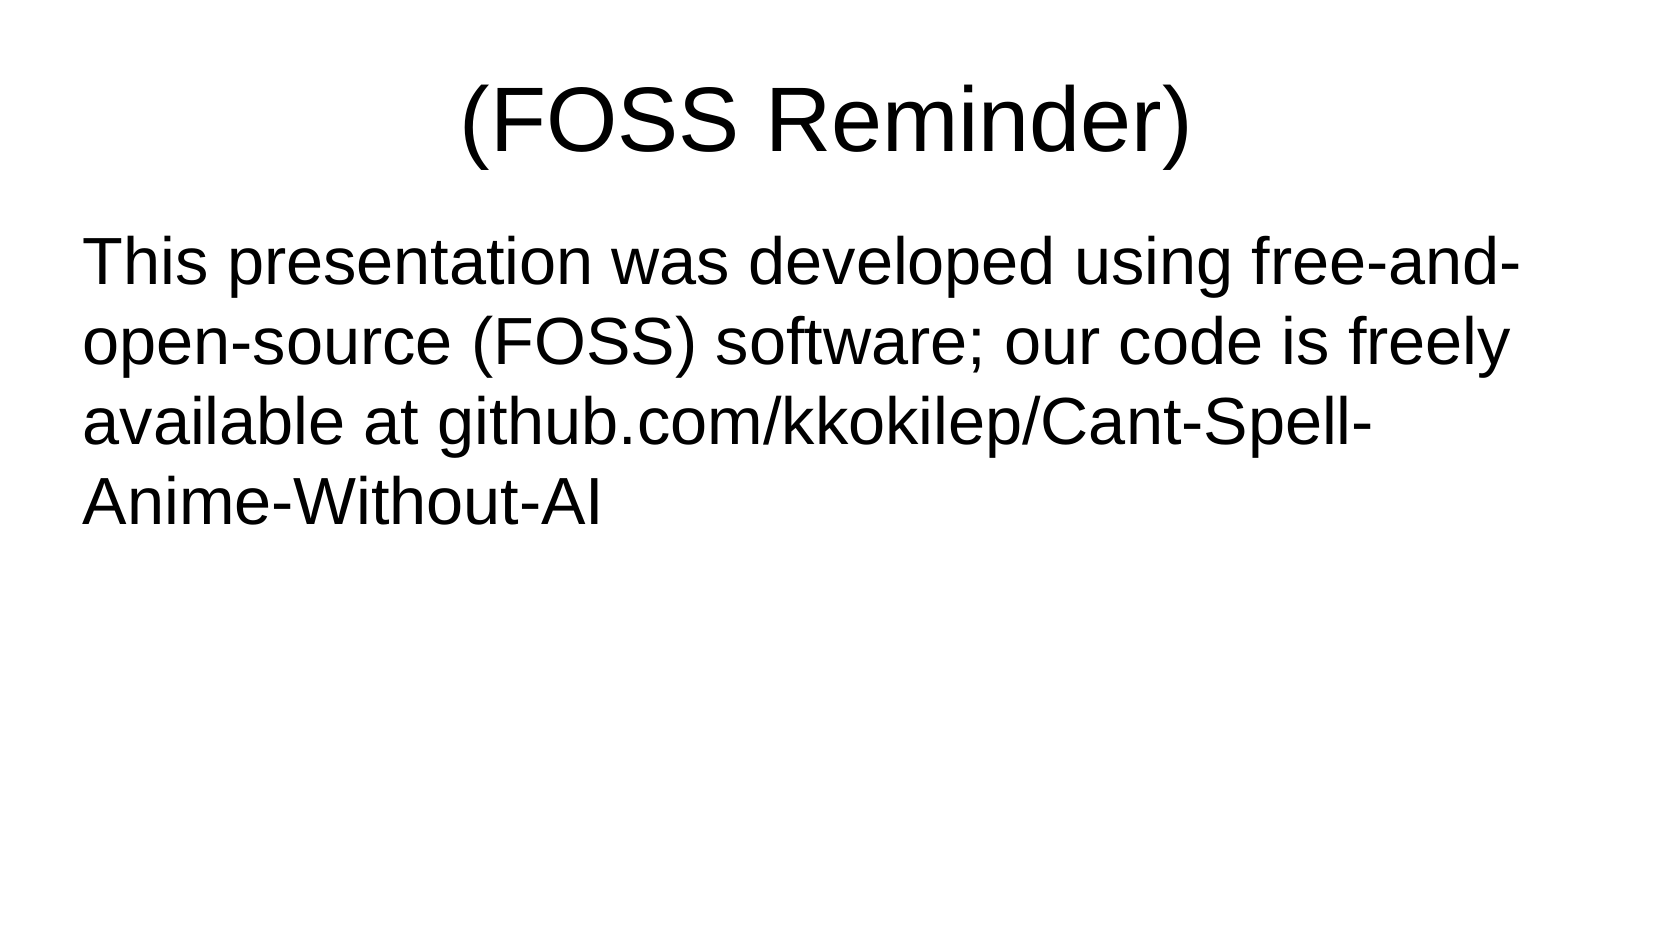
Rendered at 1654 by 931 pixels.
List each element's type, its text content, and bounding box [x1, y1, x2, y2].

list This presentation was developed using free-and-open-source (FOSS) software; our code is freely available at github.com/kkokilep/Cant-Spell-Anime-Without-AI [82, 217, 1571, 758]
title (FOSS Reminder) [82, 37, 1571, 193]
